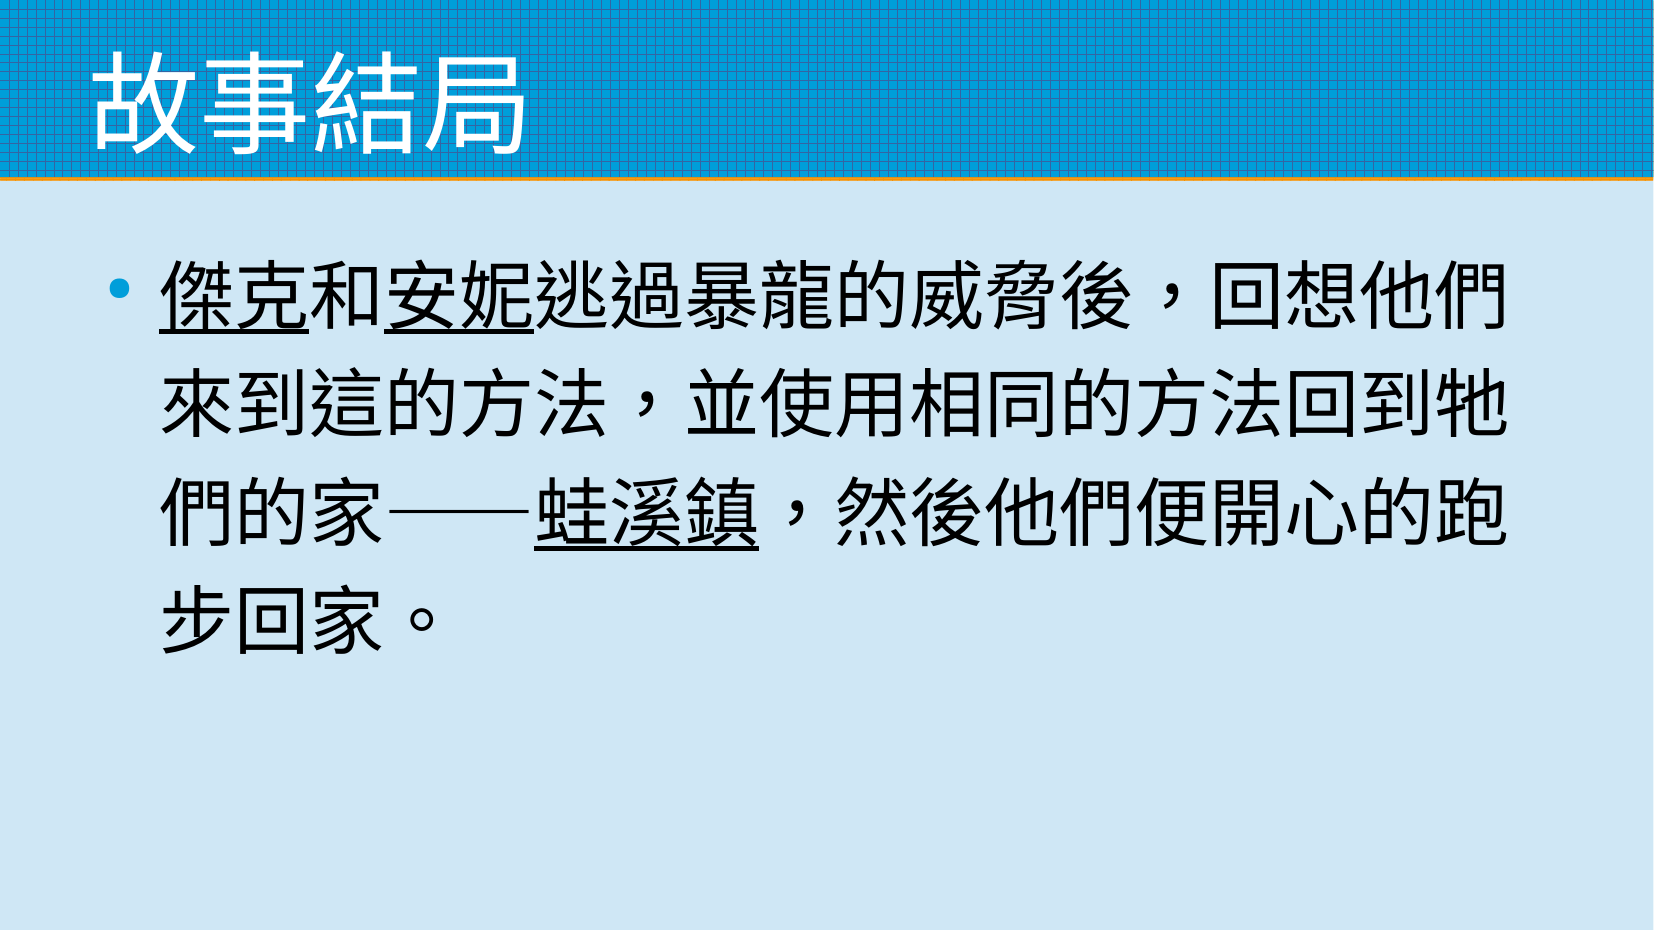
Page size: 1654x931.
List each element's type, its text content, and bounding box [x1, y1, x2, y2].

title 故事結局 [88, 14, 1565, 178]
list 傑克和安妮逃過暴龍的威脅後，回想他們來到這的方法，並使用相同的方法回到牠們的家——蛙溪鎮，然後他們便開心的跑步回家。 [88, 236, 1565, 813]
